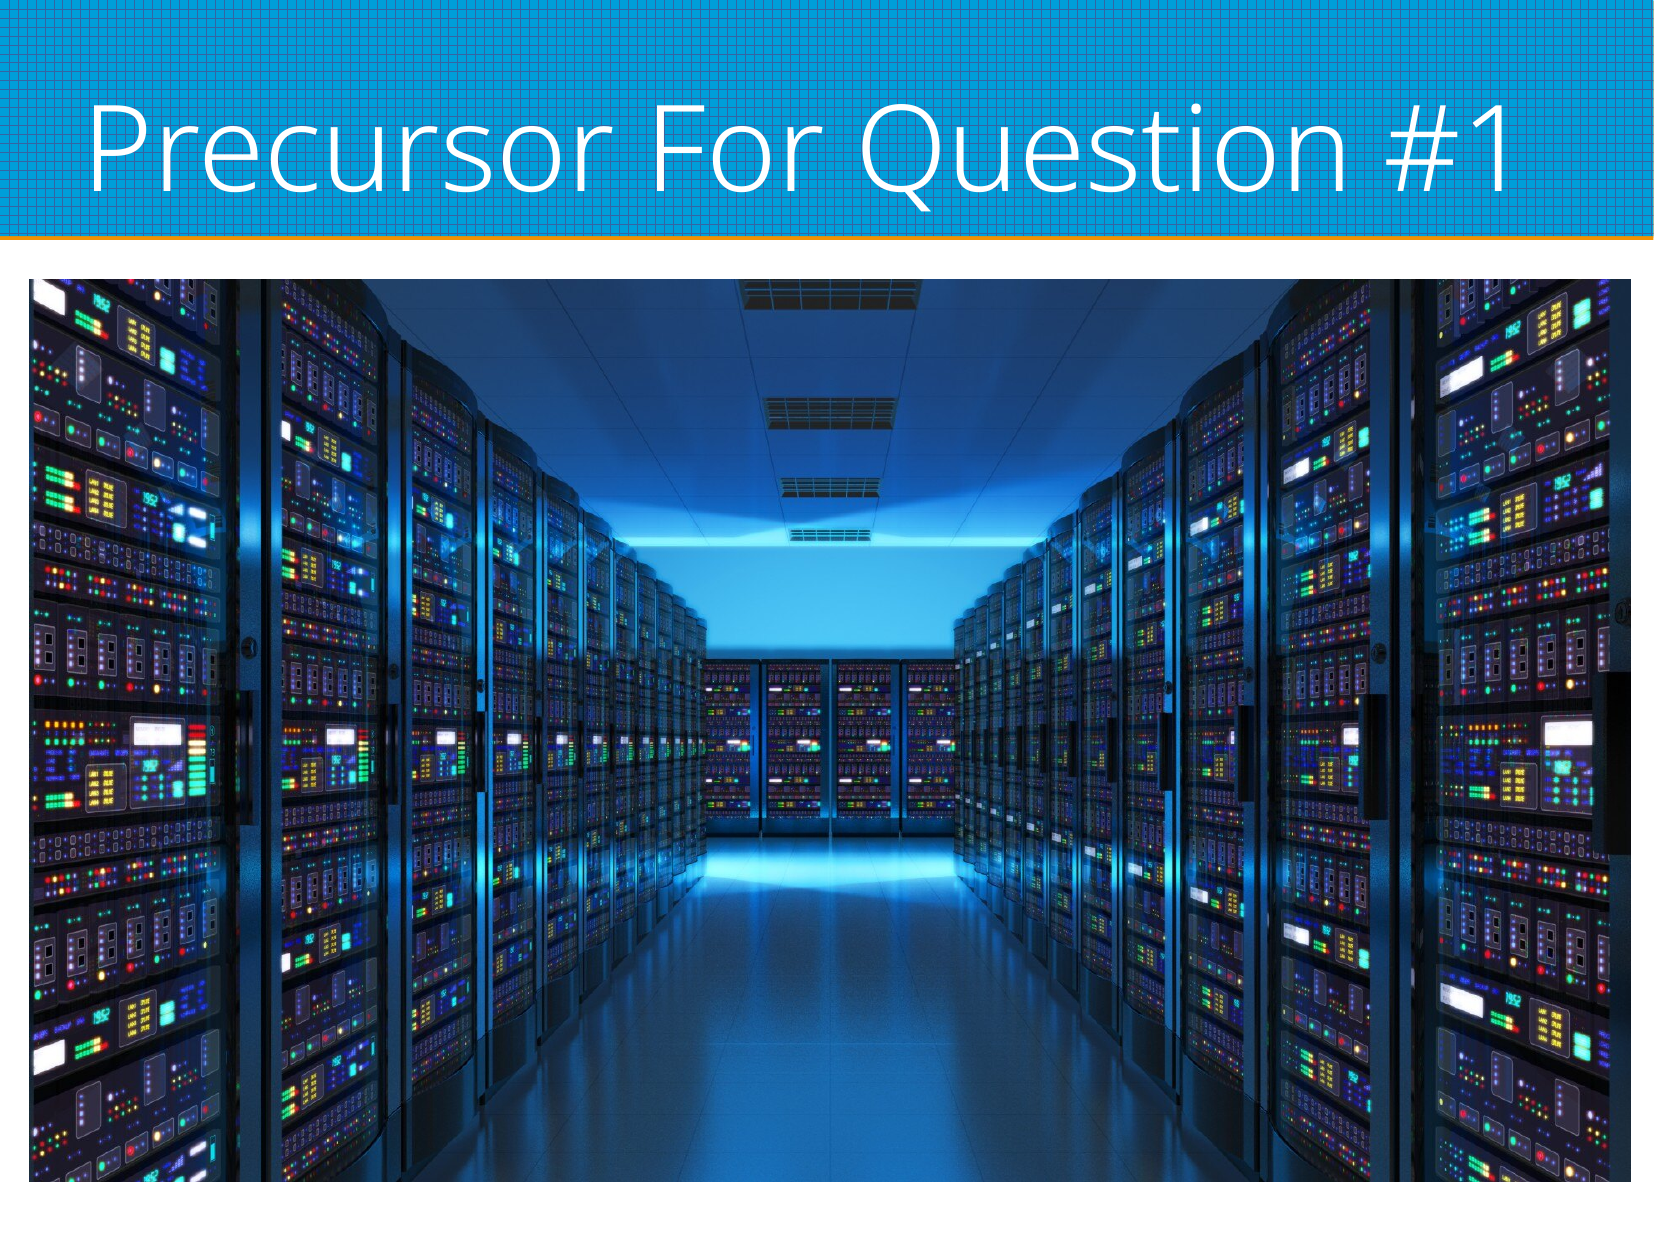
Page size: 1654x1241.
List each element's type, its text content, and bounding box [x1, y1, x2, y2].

picture [29, 279, 1631, 1182]
title Precursor For Question #1 [82, 19, 1571, 227]
